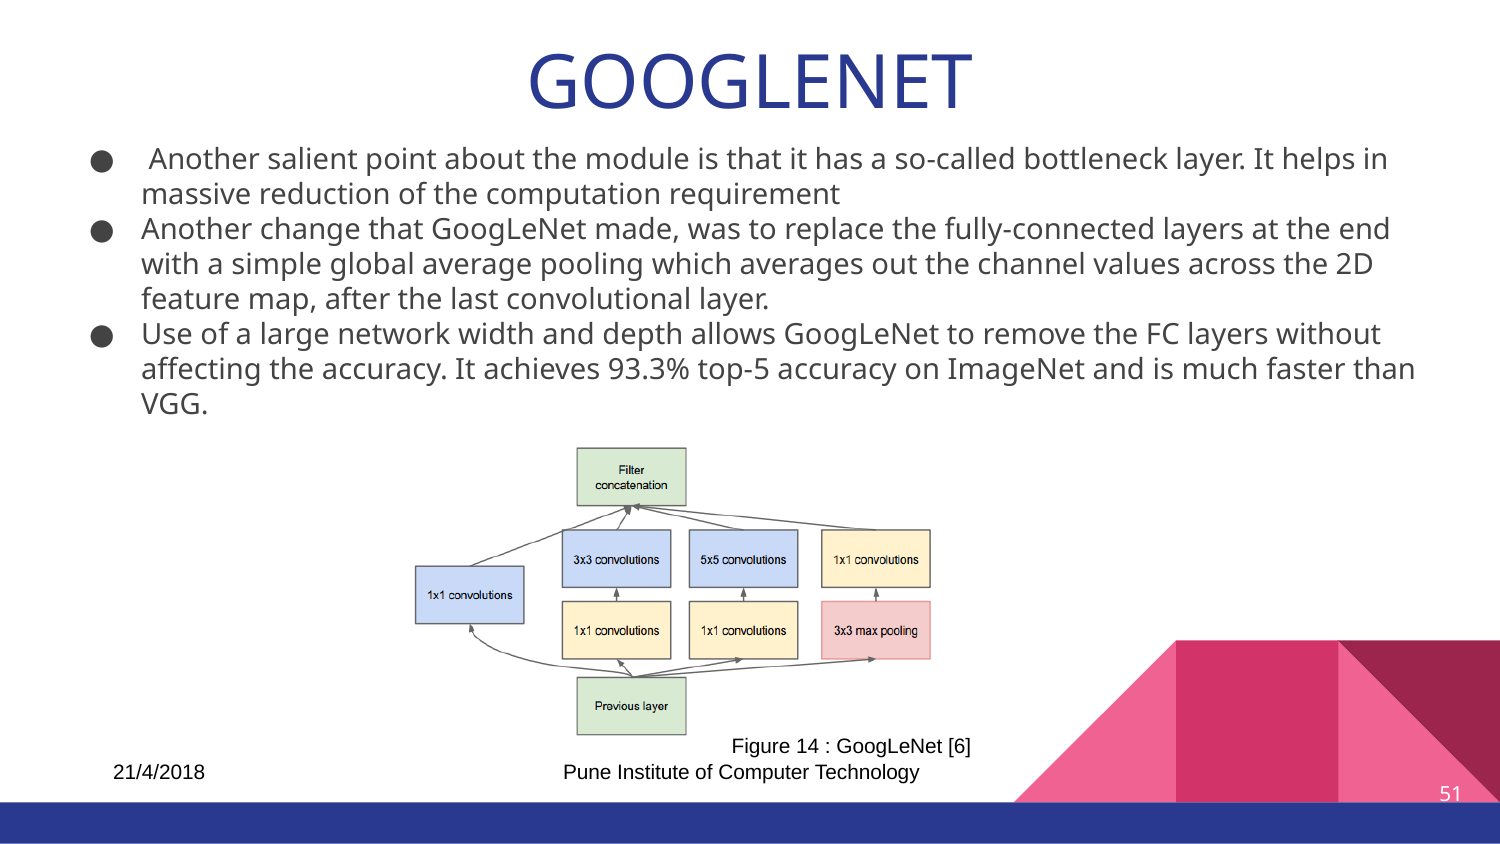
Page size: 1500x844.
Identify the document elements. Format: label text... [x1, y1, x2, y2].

picture [389, 419, 959, 749]
text_box Figure 14 : GoogLeNet [6] [716, 717, 1033, 752]
title GOOGLENET [51, 18, 1449, 125]
slide_number <number> [1387, 762, 1478, 828]
list Another salient point about the module is that it has a so-called bottleneck layer. It helps in massive reduction of the computation requirement Another change that GoogLeNet made, was to replace the fully-connected layers at the end with a simple global average pooling which averages out the channel values across the 2D feature map, after the last convolutional layer. Use of a large network width and depth allows GoogLeNet to remove the FC layers without affecting the accuracy. It achieves 93.3% top-5 accuracy on ImageNet and is much faster than VGG. [51, 125, 1449, 466]
